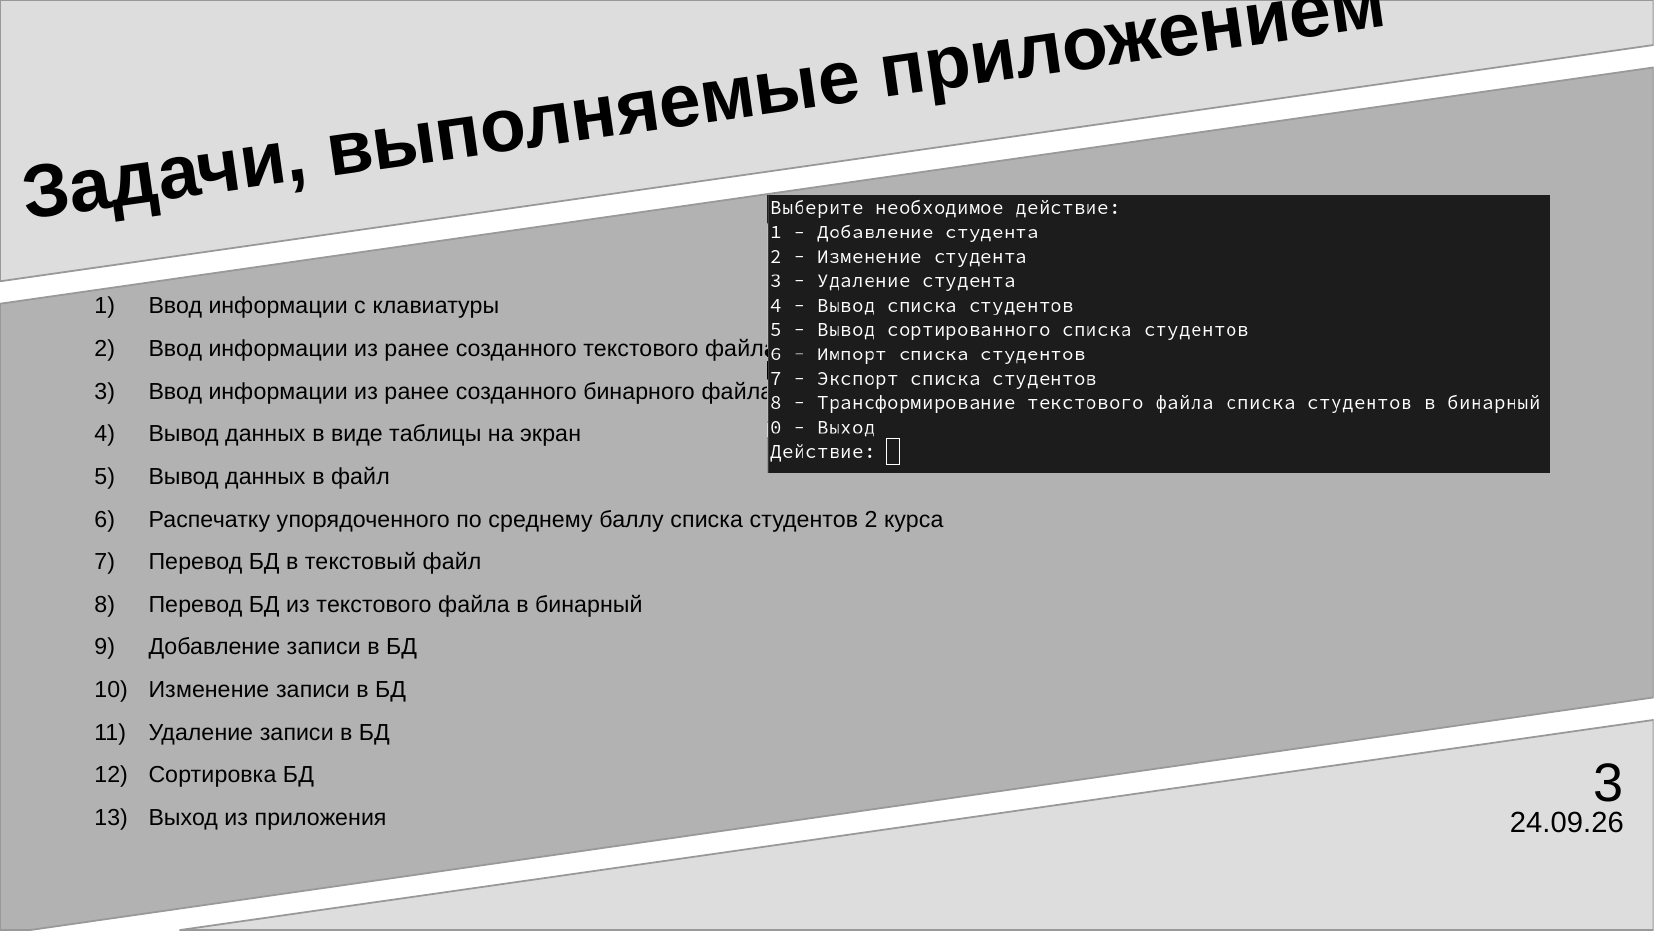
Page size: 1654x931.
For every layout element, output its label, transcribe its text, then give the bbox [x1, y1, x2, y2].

picture [767, 195, 1550, 473]
list Ввод информации с клавиатуры Ввод информации из ранее созданного текстового файла Ввод информации из ранее созданного бинарного файла Вывод данных в виде таблицы на экран Вывод данных в файл Распечатку упорядоченного по среднему баллу списка студентов 2 курса Перевод БД в текстовый файл Перевод БД из текстового файла в бинарный Добавление записи в БД Изменение записи в БД Удаление записи в БД Сортировка БД Выход из приложения [82, 292, 1538, 833]
title Задачи, выполняемые приложением [11, 0, 1496, 272]
